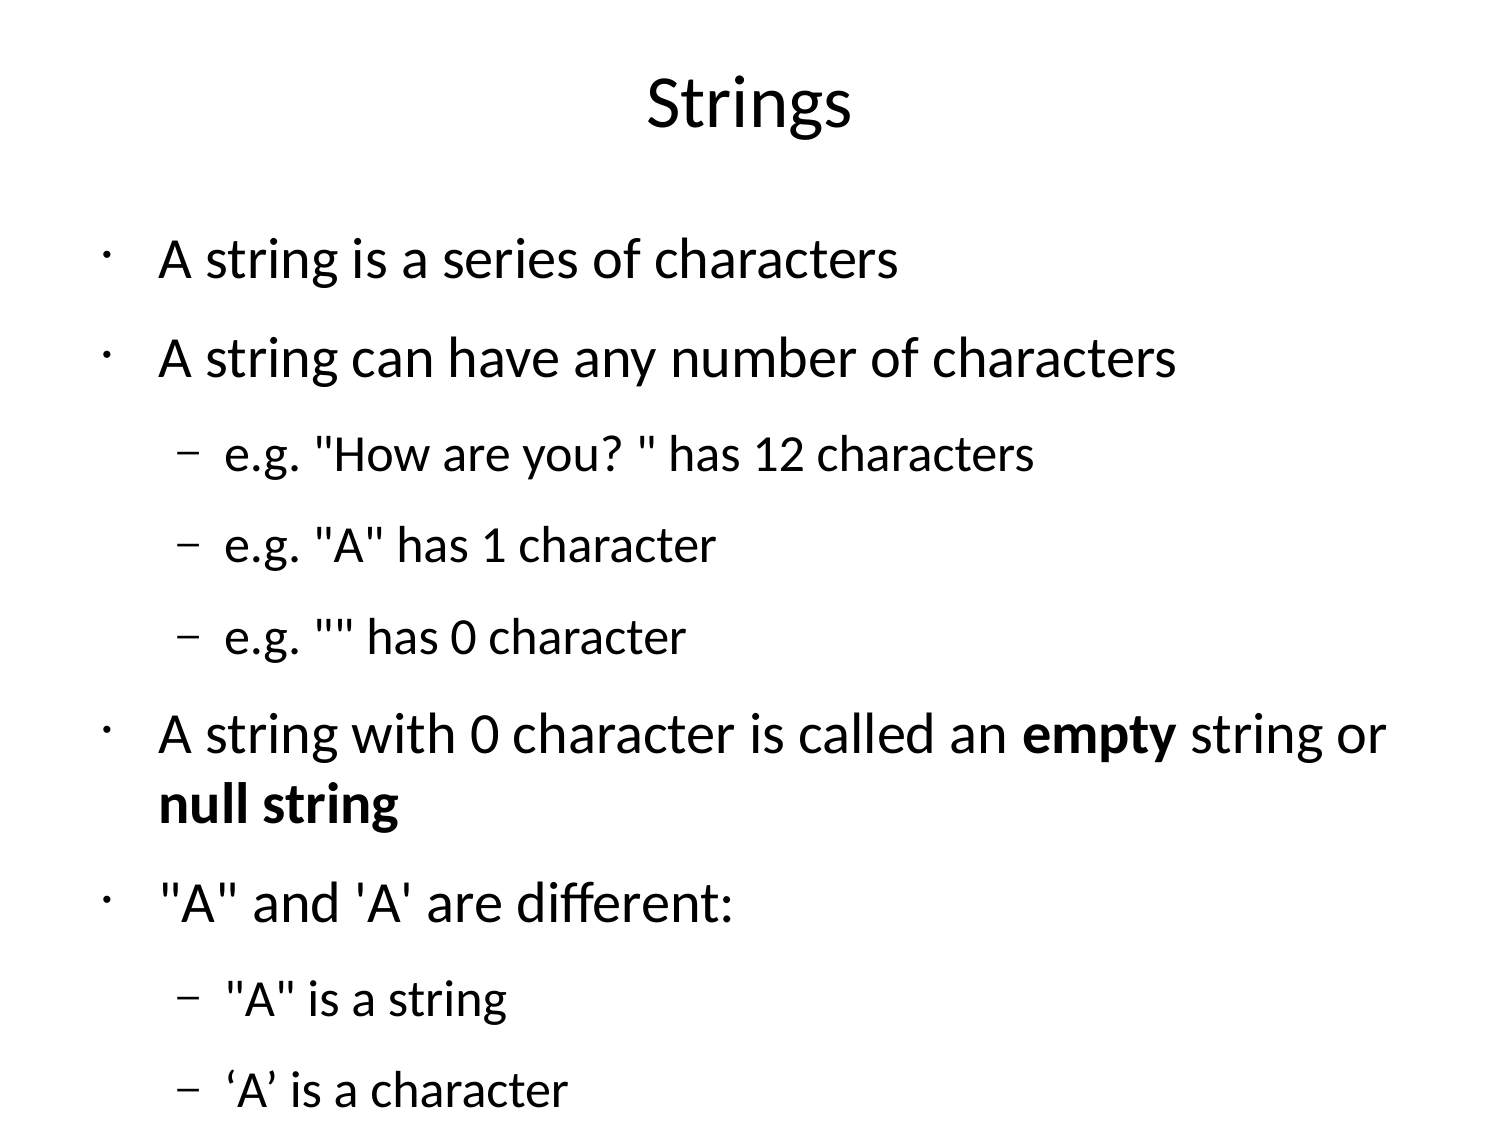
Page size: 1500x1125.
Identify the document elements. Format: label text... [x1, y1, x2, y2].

list A string is a series of characters A string can have any number of characters e.g. "How are you? " has 12 characters e.g. "A" has 1 character e.g. "" has 0 character A string with 0 character is called an empty string or null string "A" and 'A' are different: "A" is a string ‘A’ is a character [87, 212, 1425, 1113]
title Strings [75, 45, 1425, 233]
